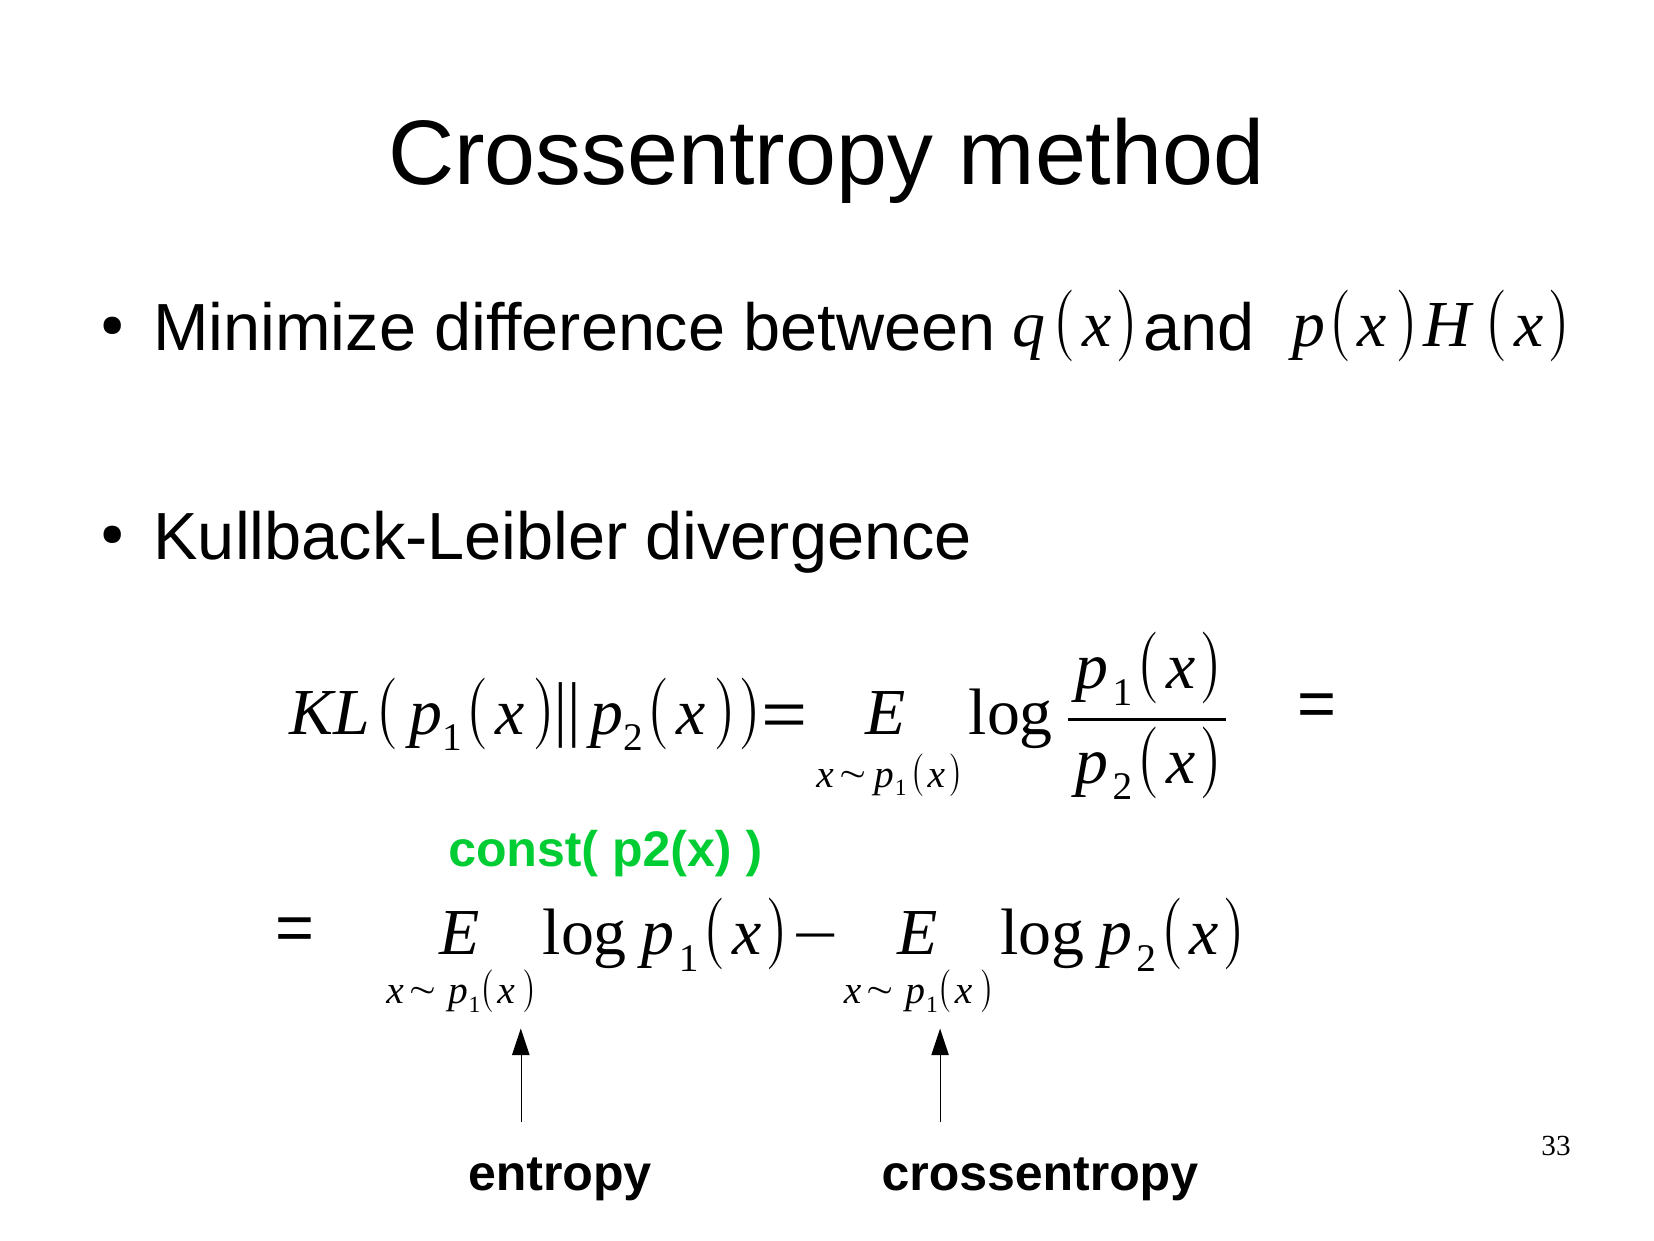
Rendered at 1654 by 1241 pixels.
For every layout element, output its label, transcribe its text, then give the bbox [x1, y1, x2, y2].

chart [1267, 285, 1587, 365]
chart [369, 893, 1263, 1020]
chart [269, 627, 1244, 807]
chart [995, 284, 1155, 364]
text_box entropy [453, 1138, 667, 1210]
title Crossentropy method [82, 49, 1571, 257]
text_box = [261, 882, 330, 973]
text_box const( p2(x) ) [433, 814, 778, 886]
text_box = [1282, 658, 1352, 748]
list Minimize difference between and Kullback-Leibler divergence [82, 290, 1571, 1010]
text_box crossentropy [866, 1138, 1213, 1210]
